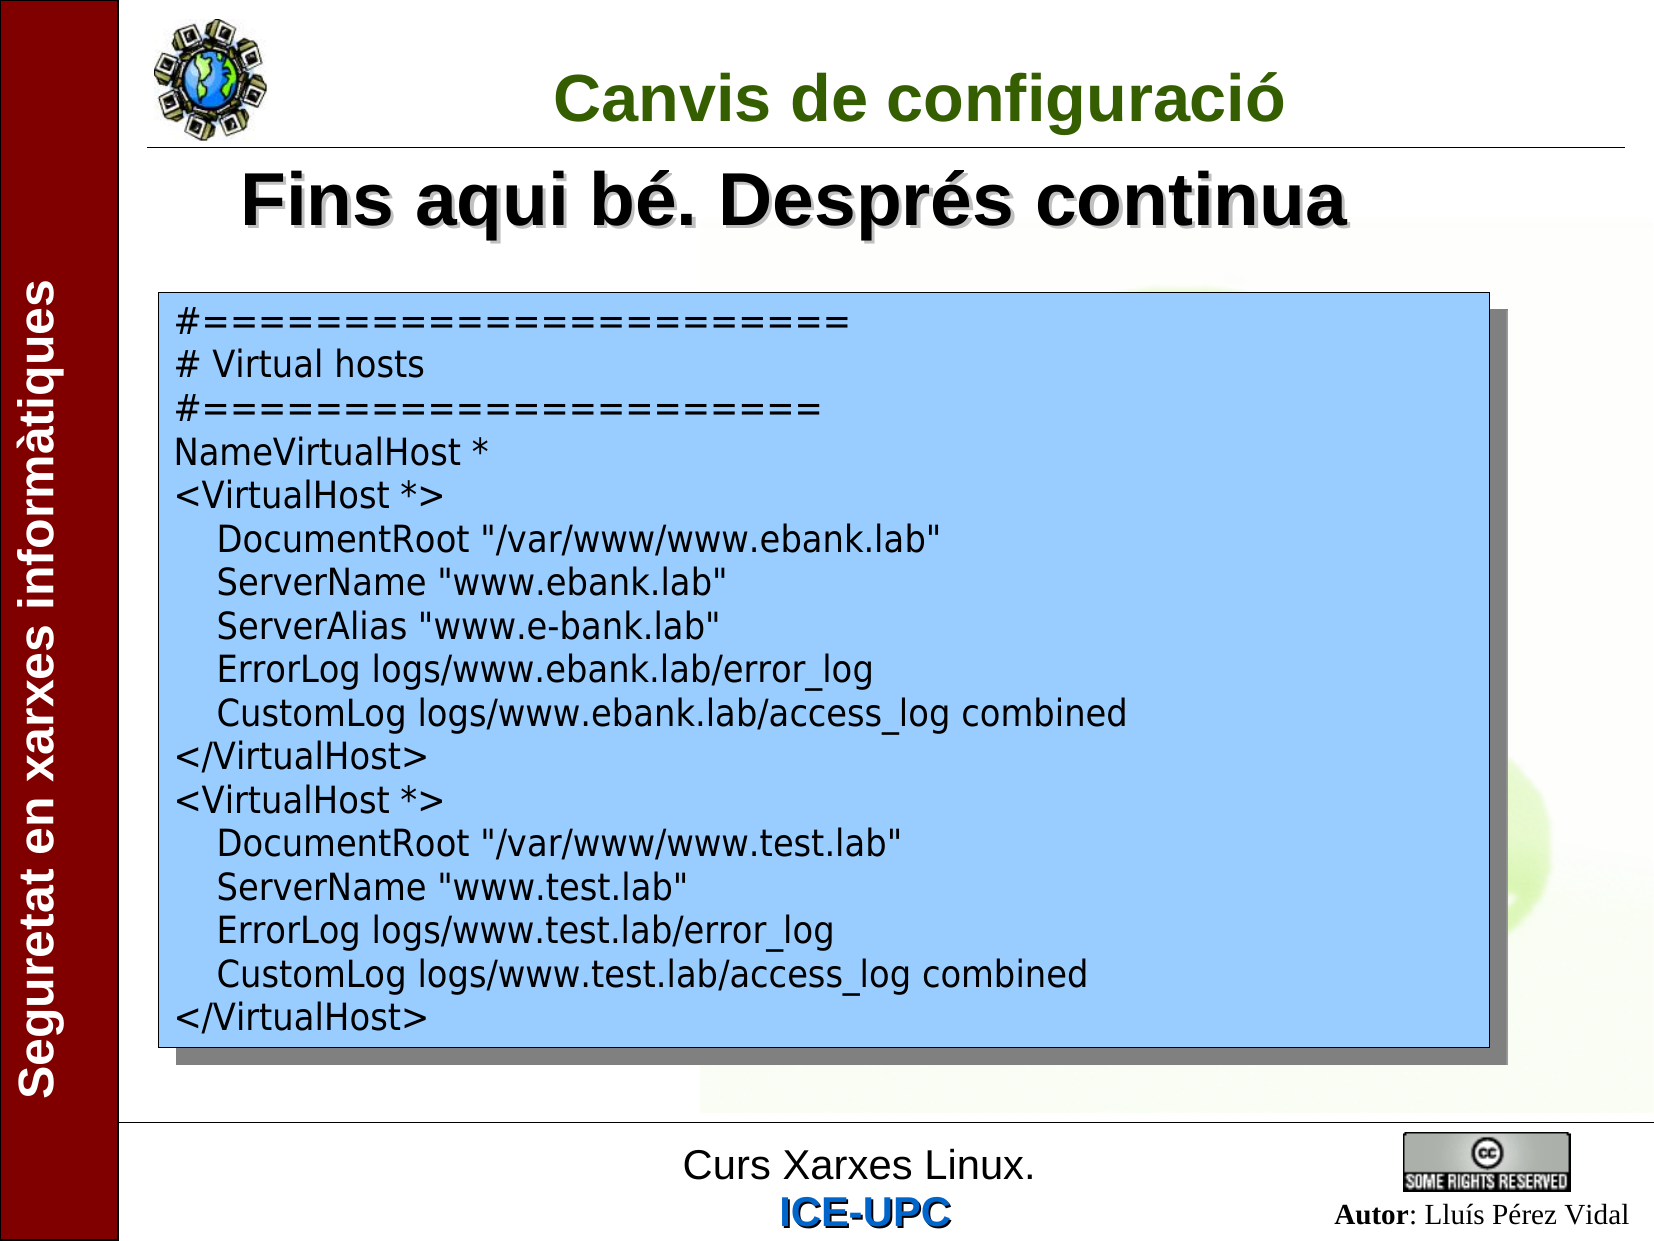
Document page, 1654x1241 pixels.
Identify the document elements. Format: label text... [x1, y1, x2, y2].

picture [700, 217, 1654, 1113]
title Canvis de configuració [129, 49, 1619, 148]
list Fins aqui bé. Després continua [169, 157, 1641, 839]
picture [1403, 1132, 1571, 1192]
text_box #======================= # Virtual hosts #====================== NameVirtualHost * <VirtualHost *> DocumentRoot "/var/www/www.ebank.lab" ServerName "www.ebank.lab" ServerAlias "www.e-bank.lab" ErrorLog logs/www.ebank.lab/error_log CustomLog logs/www.ebank.lab/access_log combined </VirtualHost> <VirtualHost *> DocumentRoot "/var/www/www.test.lab" ServerName "www.test.lab" ErrorLog logs/www.test.lab/error_log CustomLog logs/www.test.lab/access_log combined </VirtualHost> [158, 292, 1490, 1048]
picture [154, 19, 268, 49]
